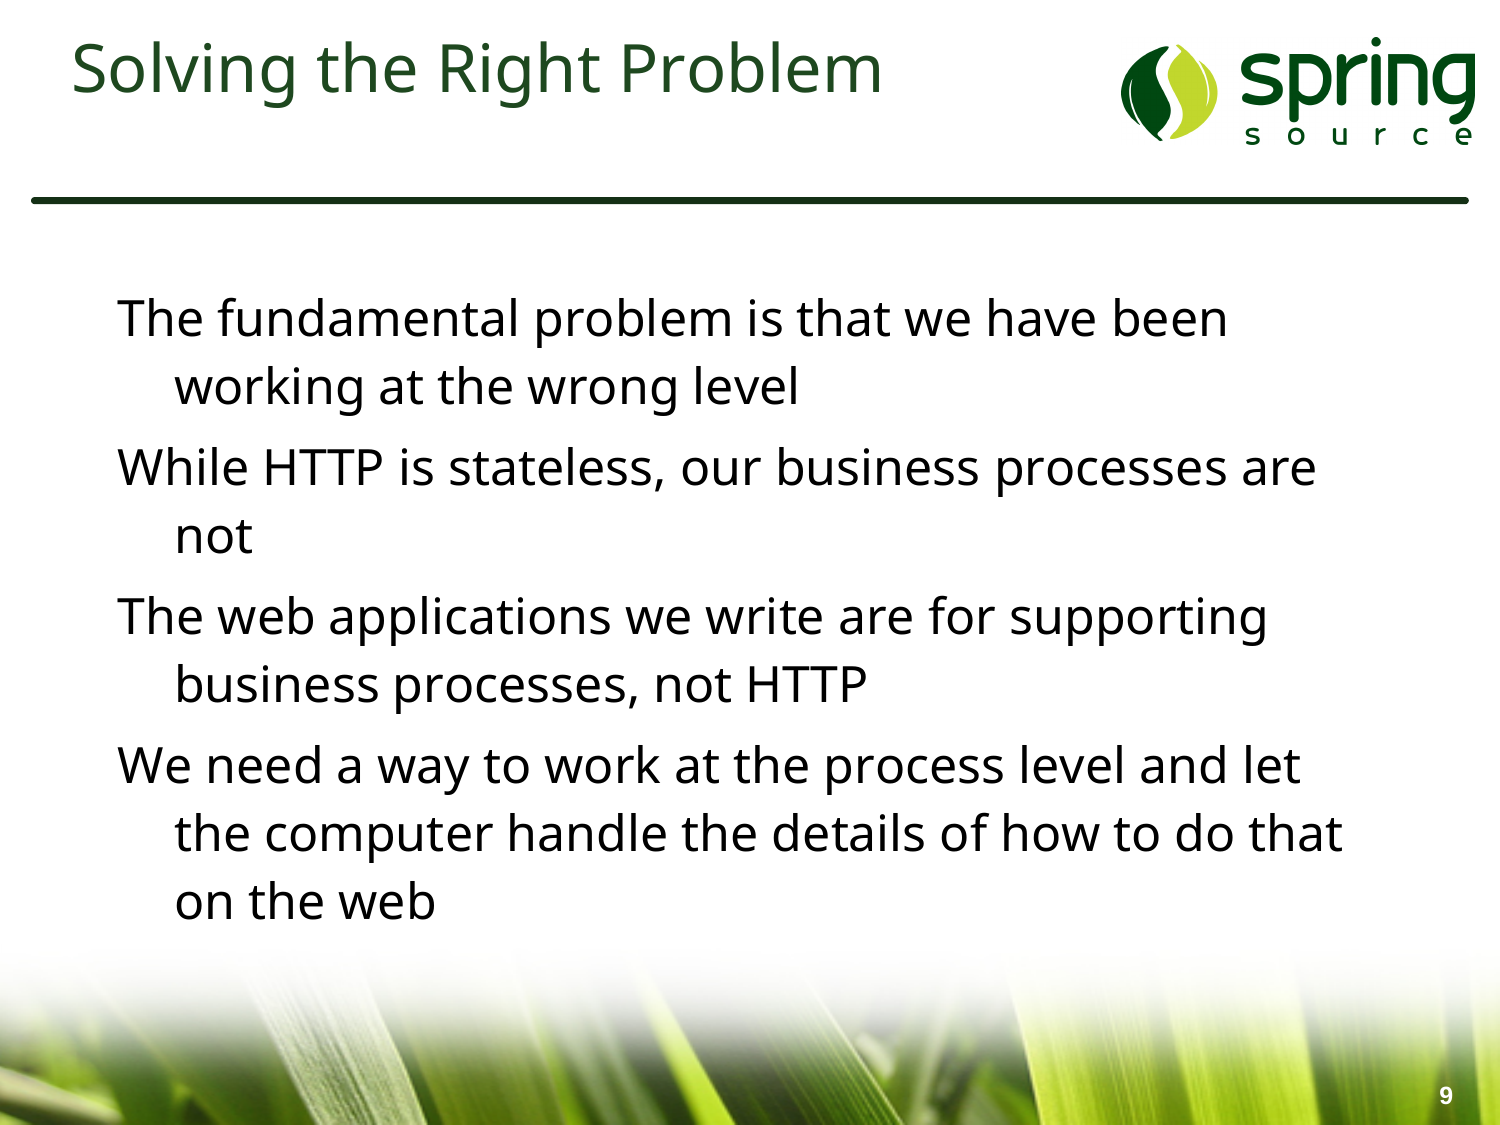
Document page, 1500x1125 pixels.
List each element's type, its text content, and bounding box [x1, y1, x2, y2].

list The fundamental problem is that we have been working at the wrong level While HTTP is stateless, our business processes are not The web applications we write are for supporting business processes, not HTTP We need a way to work at the process level and let the computer handle the details of how to do that on the web [103, 275, 1395, 938]
title Solving the Right Problem [56, 13, 1090, 177]
picture [1121, 37, 1475, 145]
picture [0, 944, 1500, 1125]
